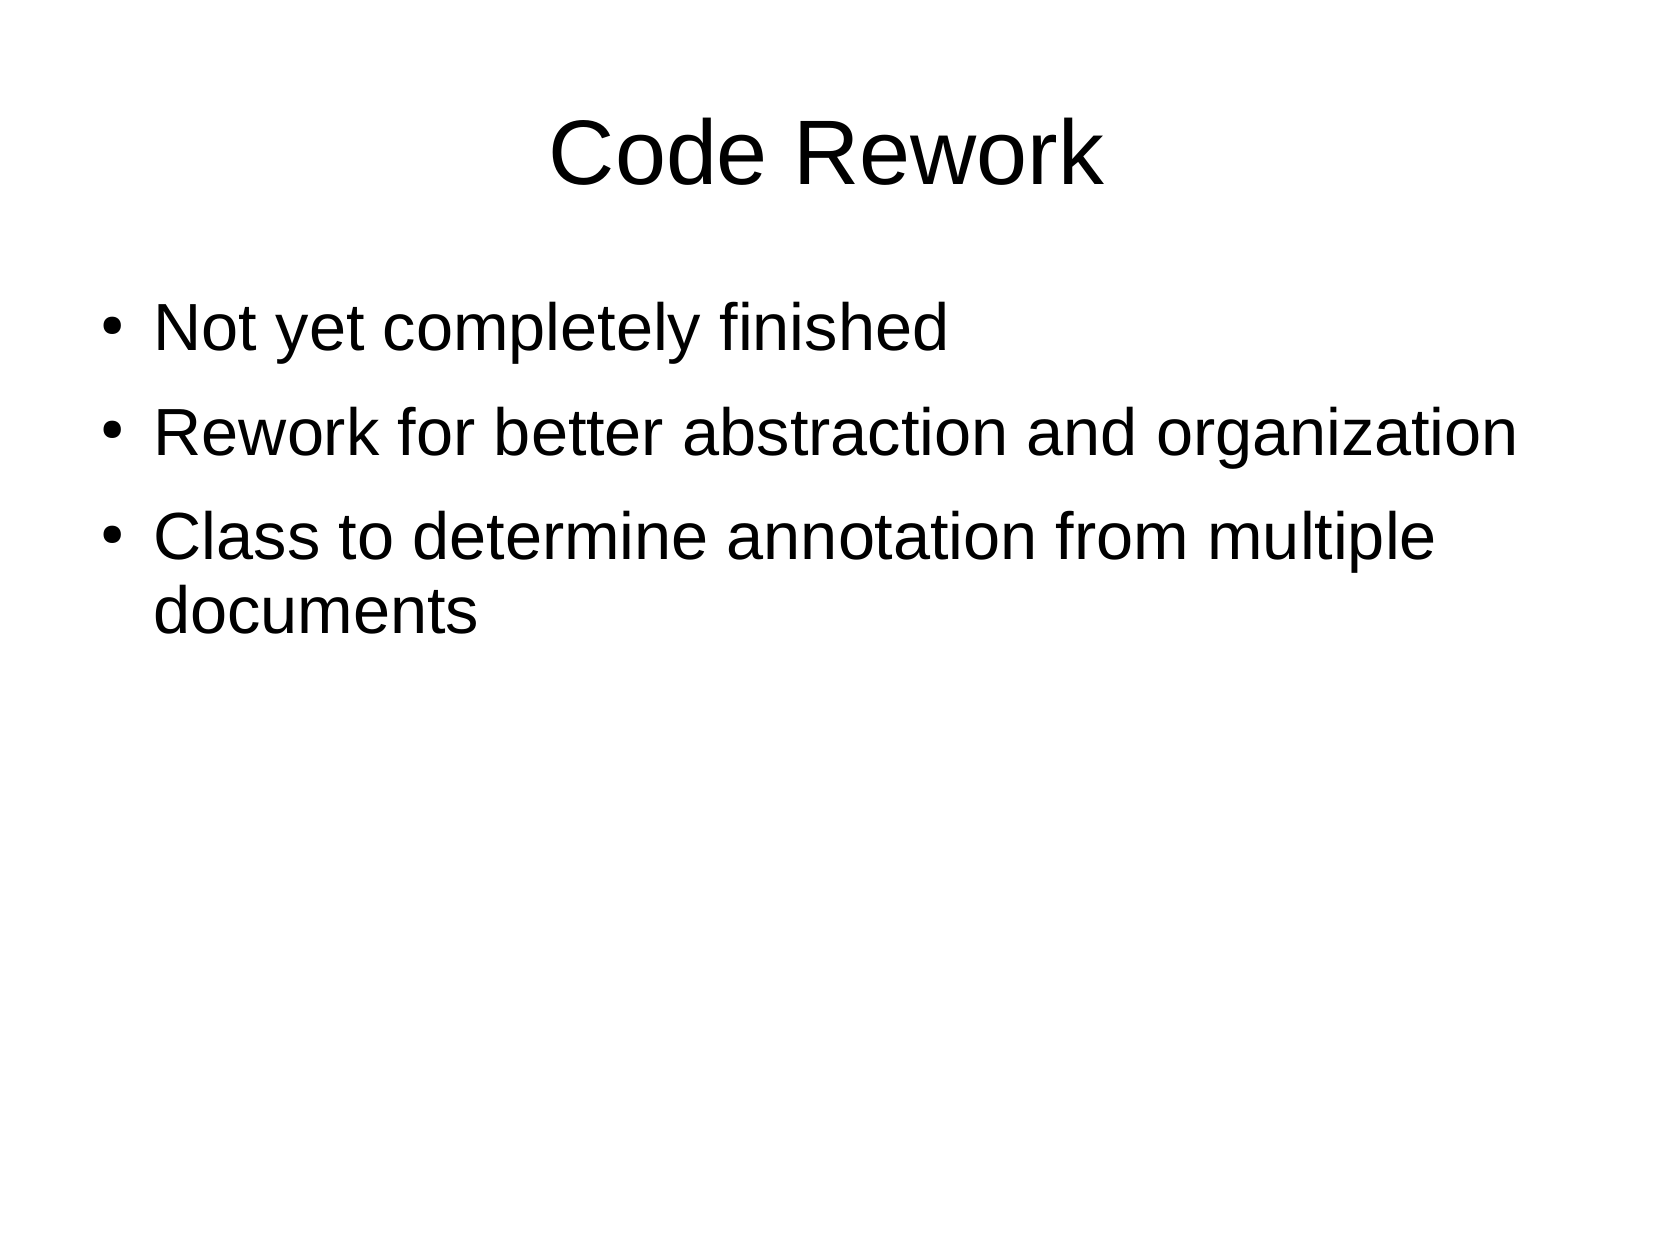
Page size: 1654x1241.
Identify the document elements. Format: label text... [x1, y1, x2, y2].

list Not yet completely finished Rework for better abstraction and organization Class to determine annotation from multiple documents [82, 290, 1571, 1010]
title Code Rework [82, 49, 1571, 257]
